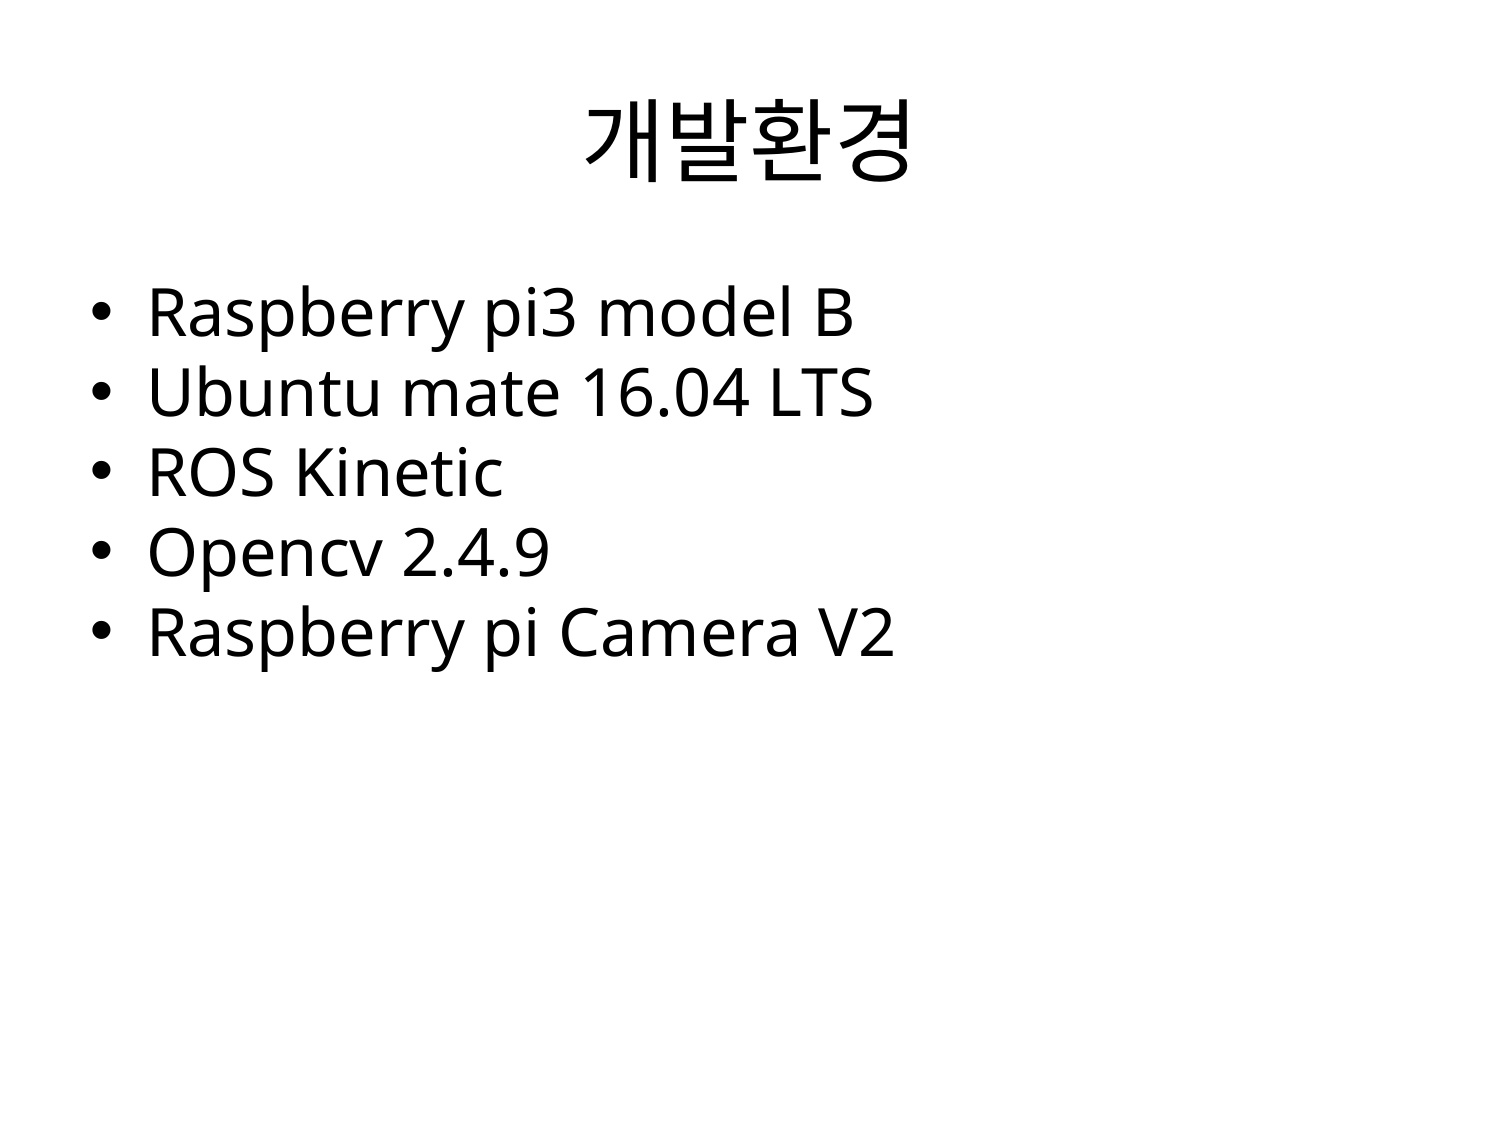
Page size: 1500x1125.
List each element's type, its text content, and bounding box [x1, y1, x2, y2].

text_box 개발환경 [75, 45, 1425, 233]
text_box Raspberry pi3 model B Ubuntu mate 16.04 LTS ROS Kinetic Opencv 2.4.9 Raspberry pi Camera V2 [75, 262, 1425, 1005]
